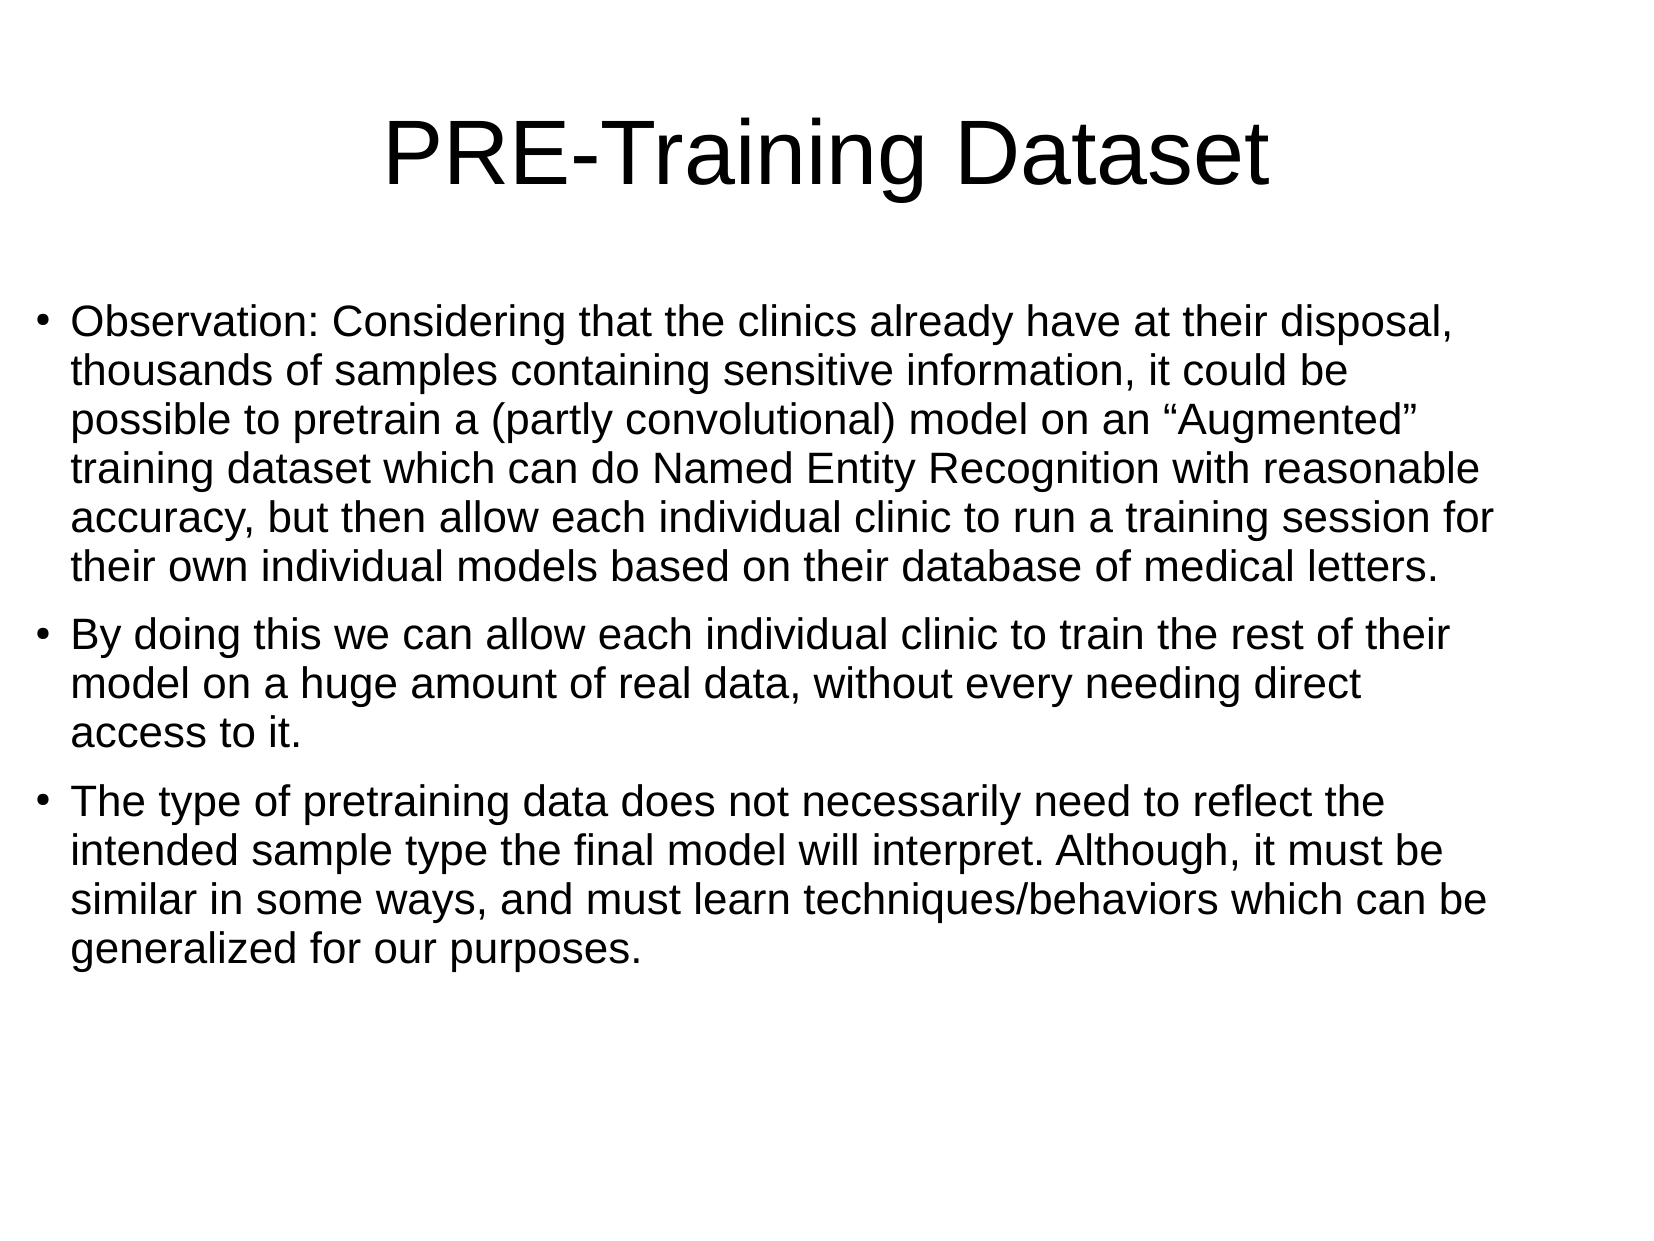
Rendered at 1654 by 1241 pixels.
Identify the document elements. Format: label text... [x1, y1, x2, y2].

list Observation: Considering that the clinics already have at their disposal, thousands of samples containing sensitive information, it could be possible to pretrain a (partly convolutional) model on an “Augmented” training dataset which can do Named Entity Recognition with reasonable accuracy, but then allow each individual clinic to run a training session for their own individual models based on their database of medical letters. By doing this we can allow each individual clinic to train the rest of their model on a huge amount of real data, without every needing direct access to it. The type of pretraining data does not necessarily need to reflect the intended sample type the final model will interpret. Although, it must be similar in some ways, and must learn techniques/behaviors which can be generalized for our purposes. [23, 296, 1512, 1016]
title PRE-Training Dataset [82, 49, 1571, 257]
